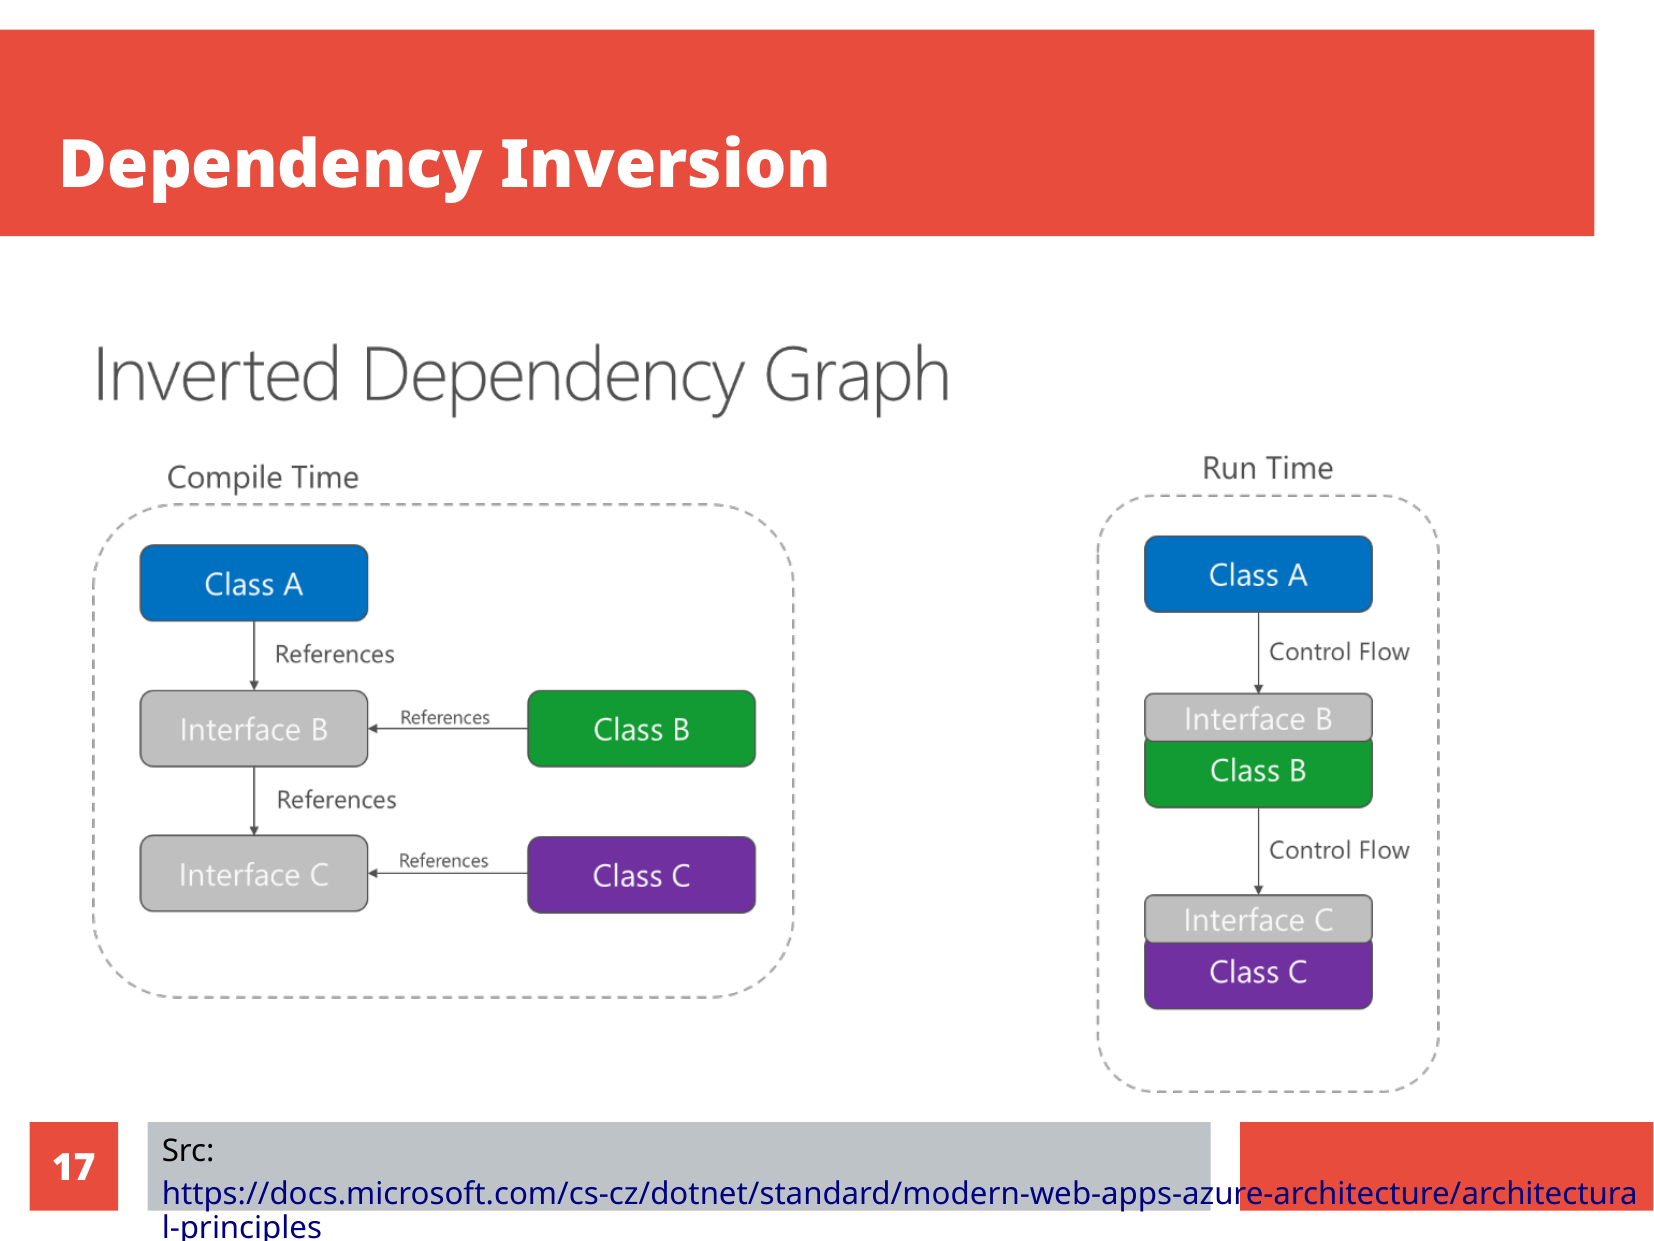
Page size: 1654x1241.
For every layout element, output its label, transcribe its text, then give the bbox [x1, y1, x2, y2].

title Dependency Inversion [59, 59, 1595, 207]
text_box Src: https://docs.microsoft.com/cs-cz/dotnet/standard/modern-web-apps-azure-architecture/architectural-principles [147, 1121, 1654, 1231]
picture [74, 324, 1550, 1093]
